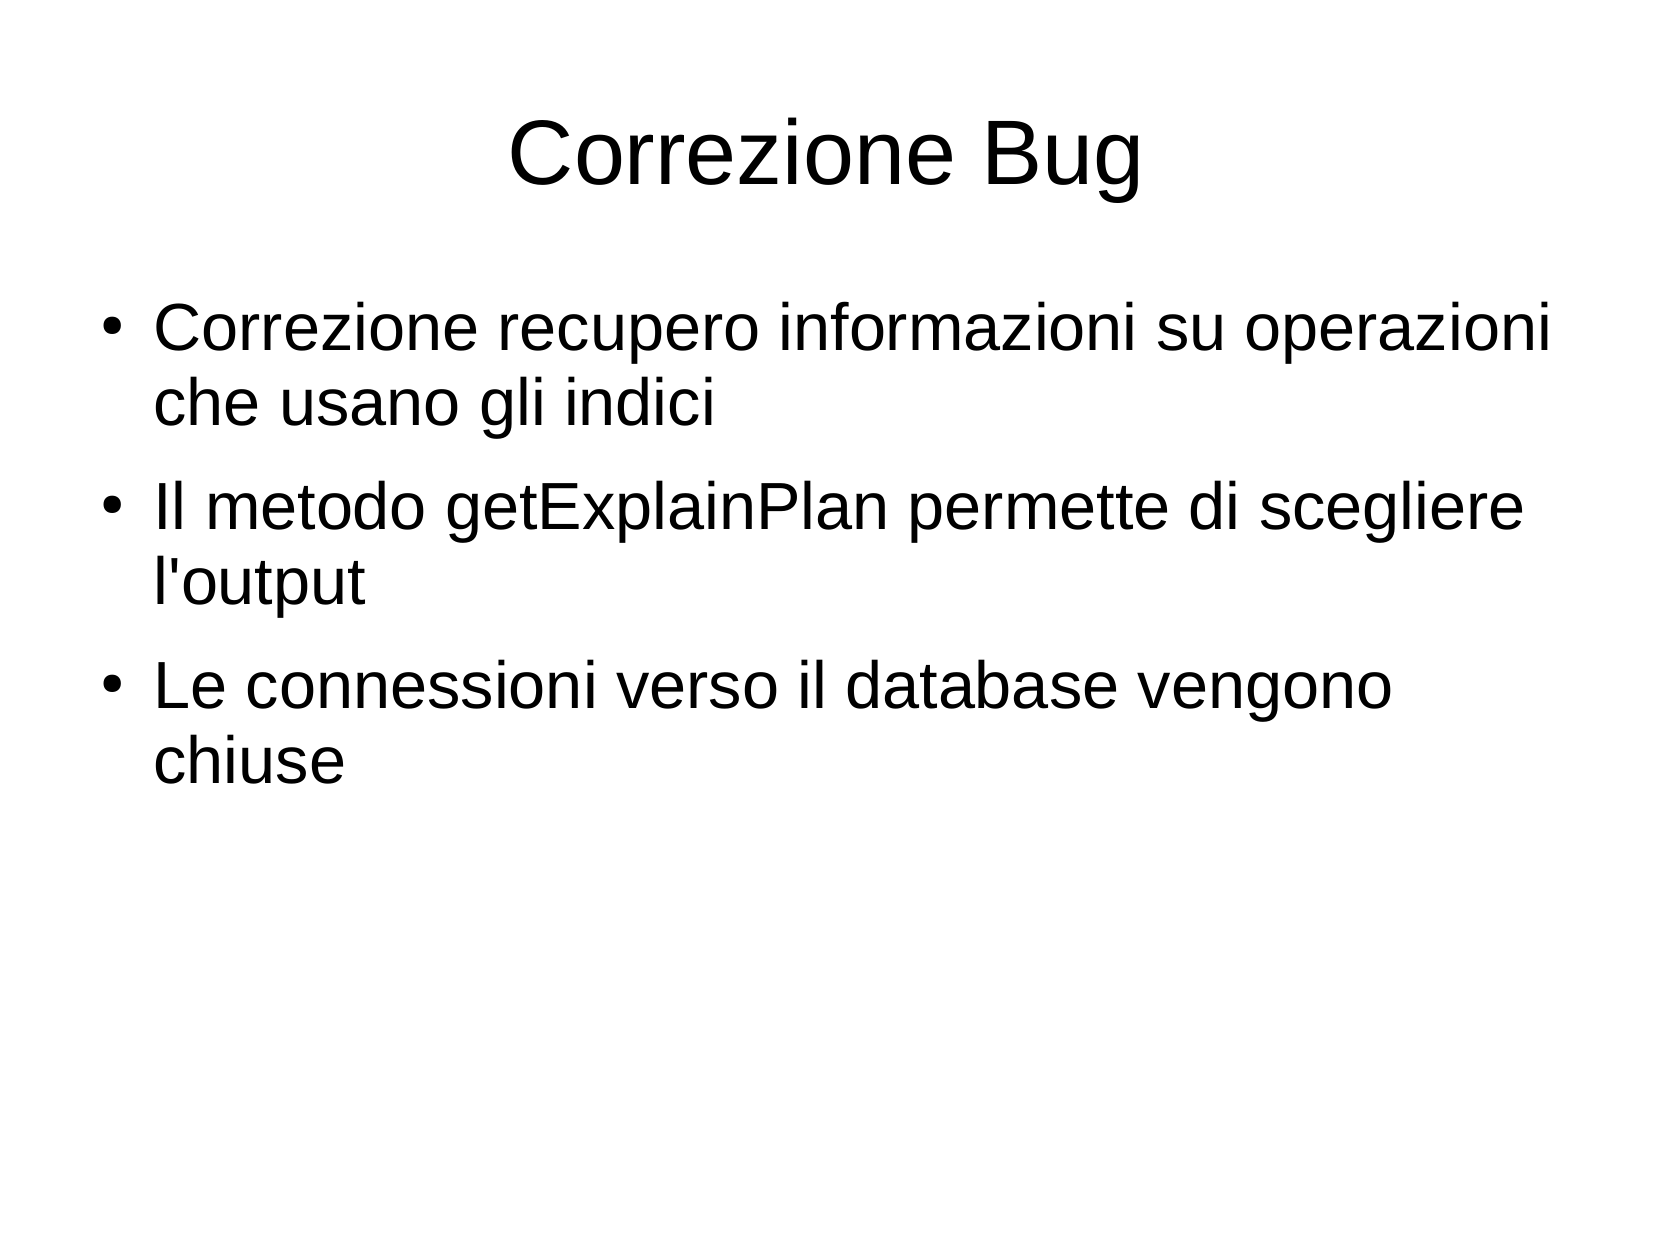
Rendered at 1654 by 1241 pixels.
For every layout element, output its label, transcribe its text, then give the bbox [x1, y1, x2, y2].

list Correzione recupero informazioni su operazioni che usano gli indici Il metodo getExplainPlan permette di scegliere l'output Le connessioni verso il database vengono chiuse [82, 290, 1571, 1094]
title Correzione Bug [82, 56, 1571, 250]
